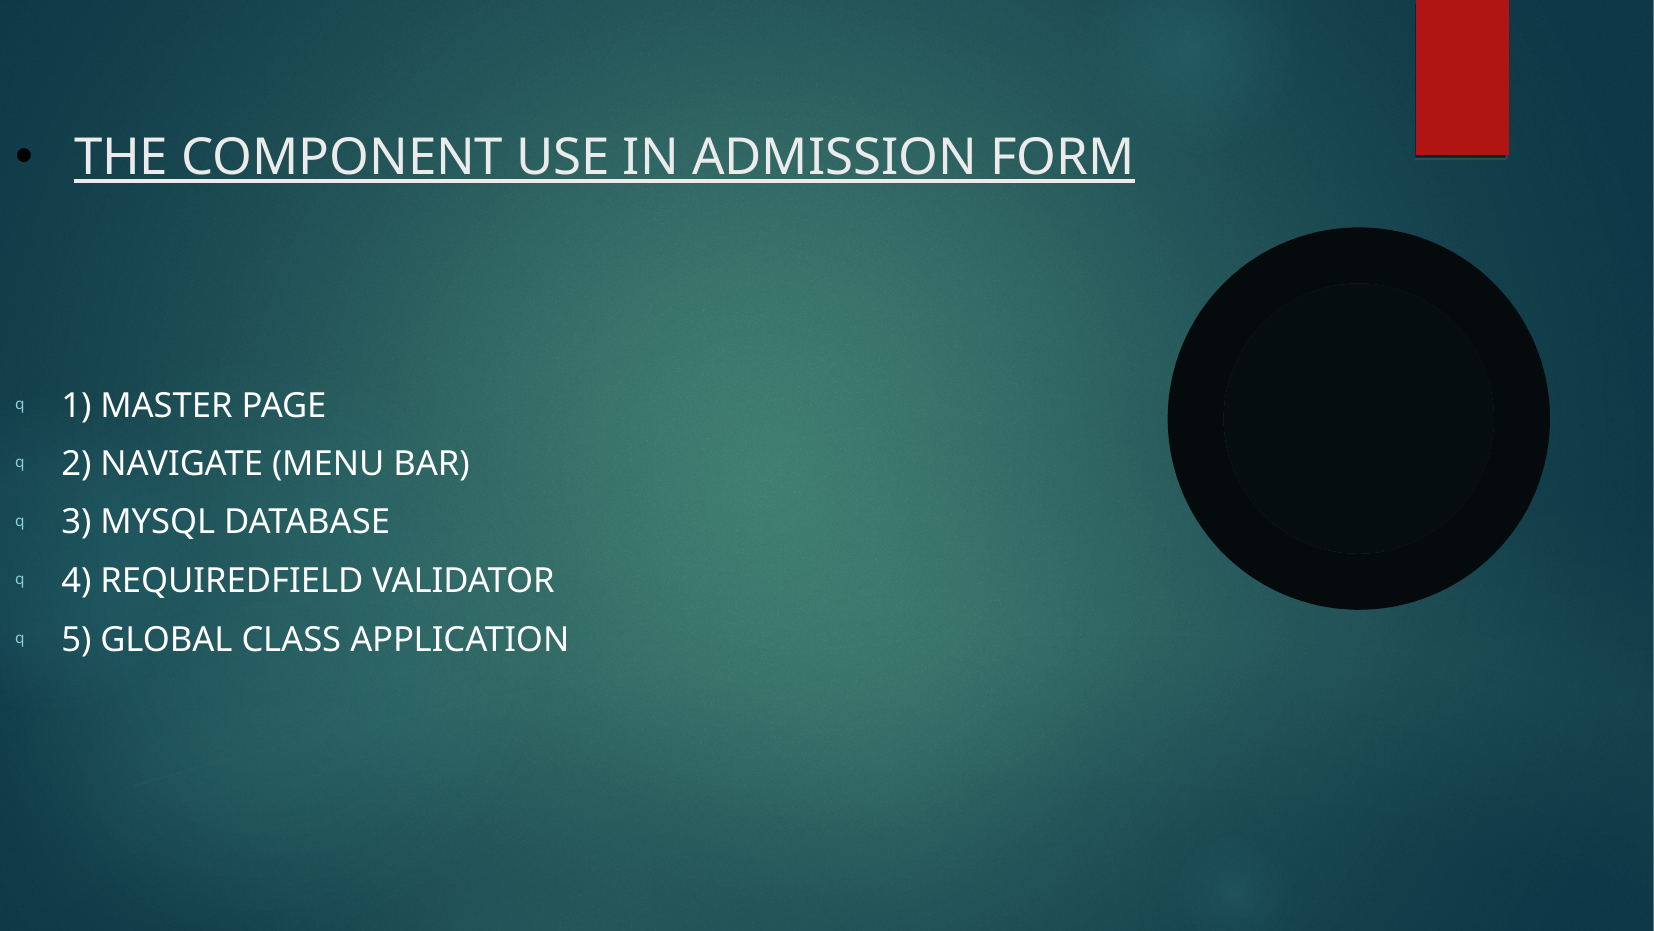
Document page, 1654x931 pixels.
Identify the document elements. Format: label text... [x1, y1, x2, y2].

title THE COMPONENT USE IN ADMISSION FORM [0, 116, 1489, 316]
list 1) MASTER PAGE 2) NAVIGATE (MENU BAR) 3) MYSQL DATABASE 4) REQUIREDFIELD VALIDATOR 5) GLOBAL CLASS APPLICATION [0, 375, 1489, 739]
